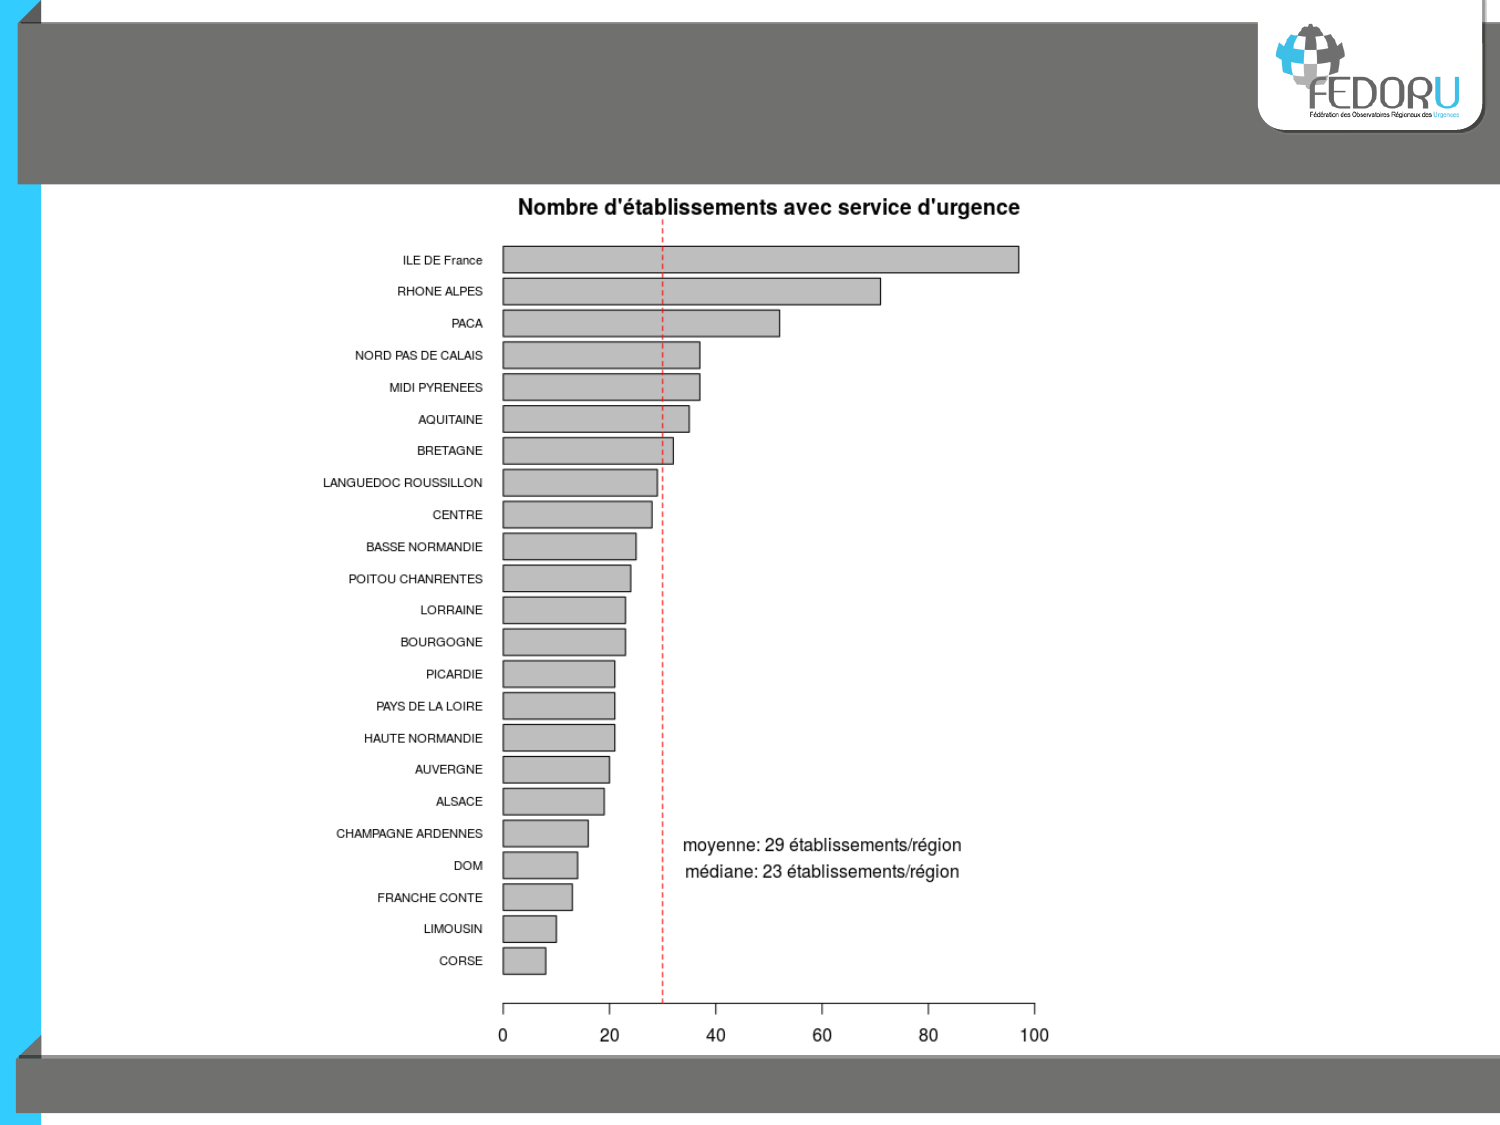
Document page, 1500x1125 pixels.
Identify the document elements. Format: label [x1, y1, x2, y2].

picture [1275, 20, 1459, 118]
picture [312, 196, 1056, 1046]
